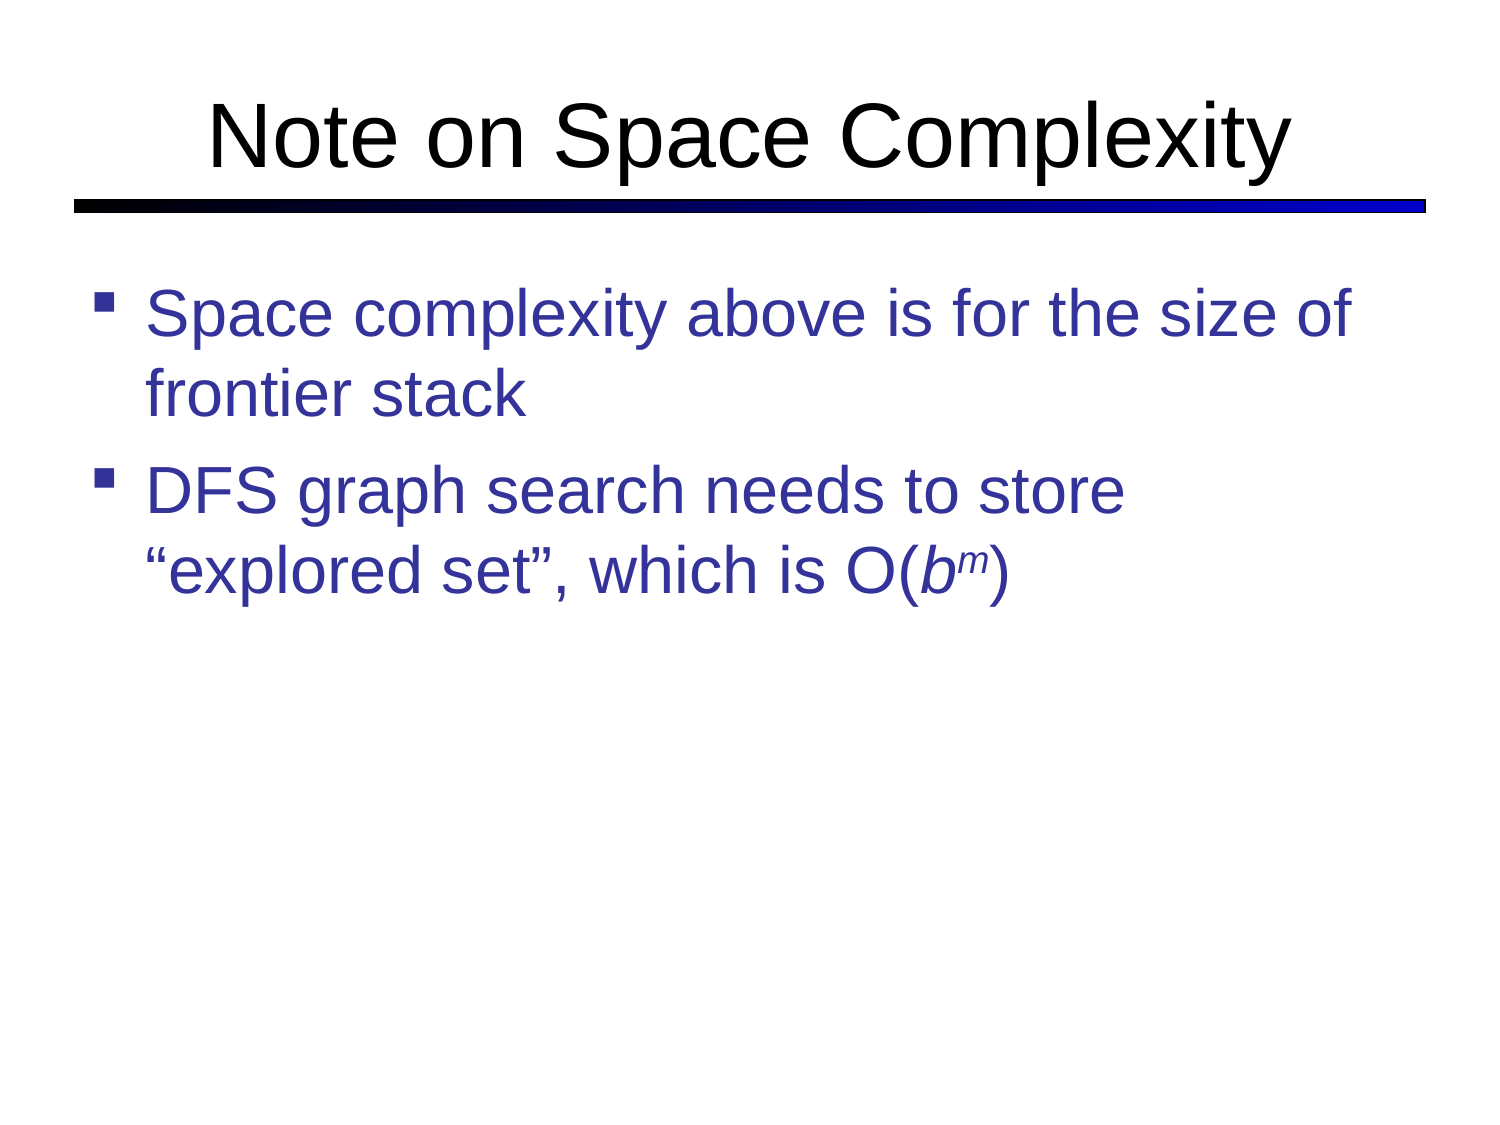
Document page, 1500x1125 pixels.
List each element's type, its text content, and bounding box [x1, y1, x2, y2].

text_box Space complexity above is for the size of frontier stack DFS graph search needs to store “explored set”, which is O(bm) [75, 262, 1426, 1005]
text_box Note on Space Complexity [75, 37, 1426, 225]
